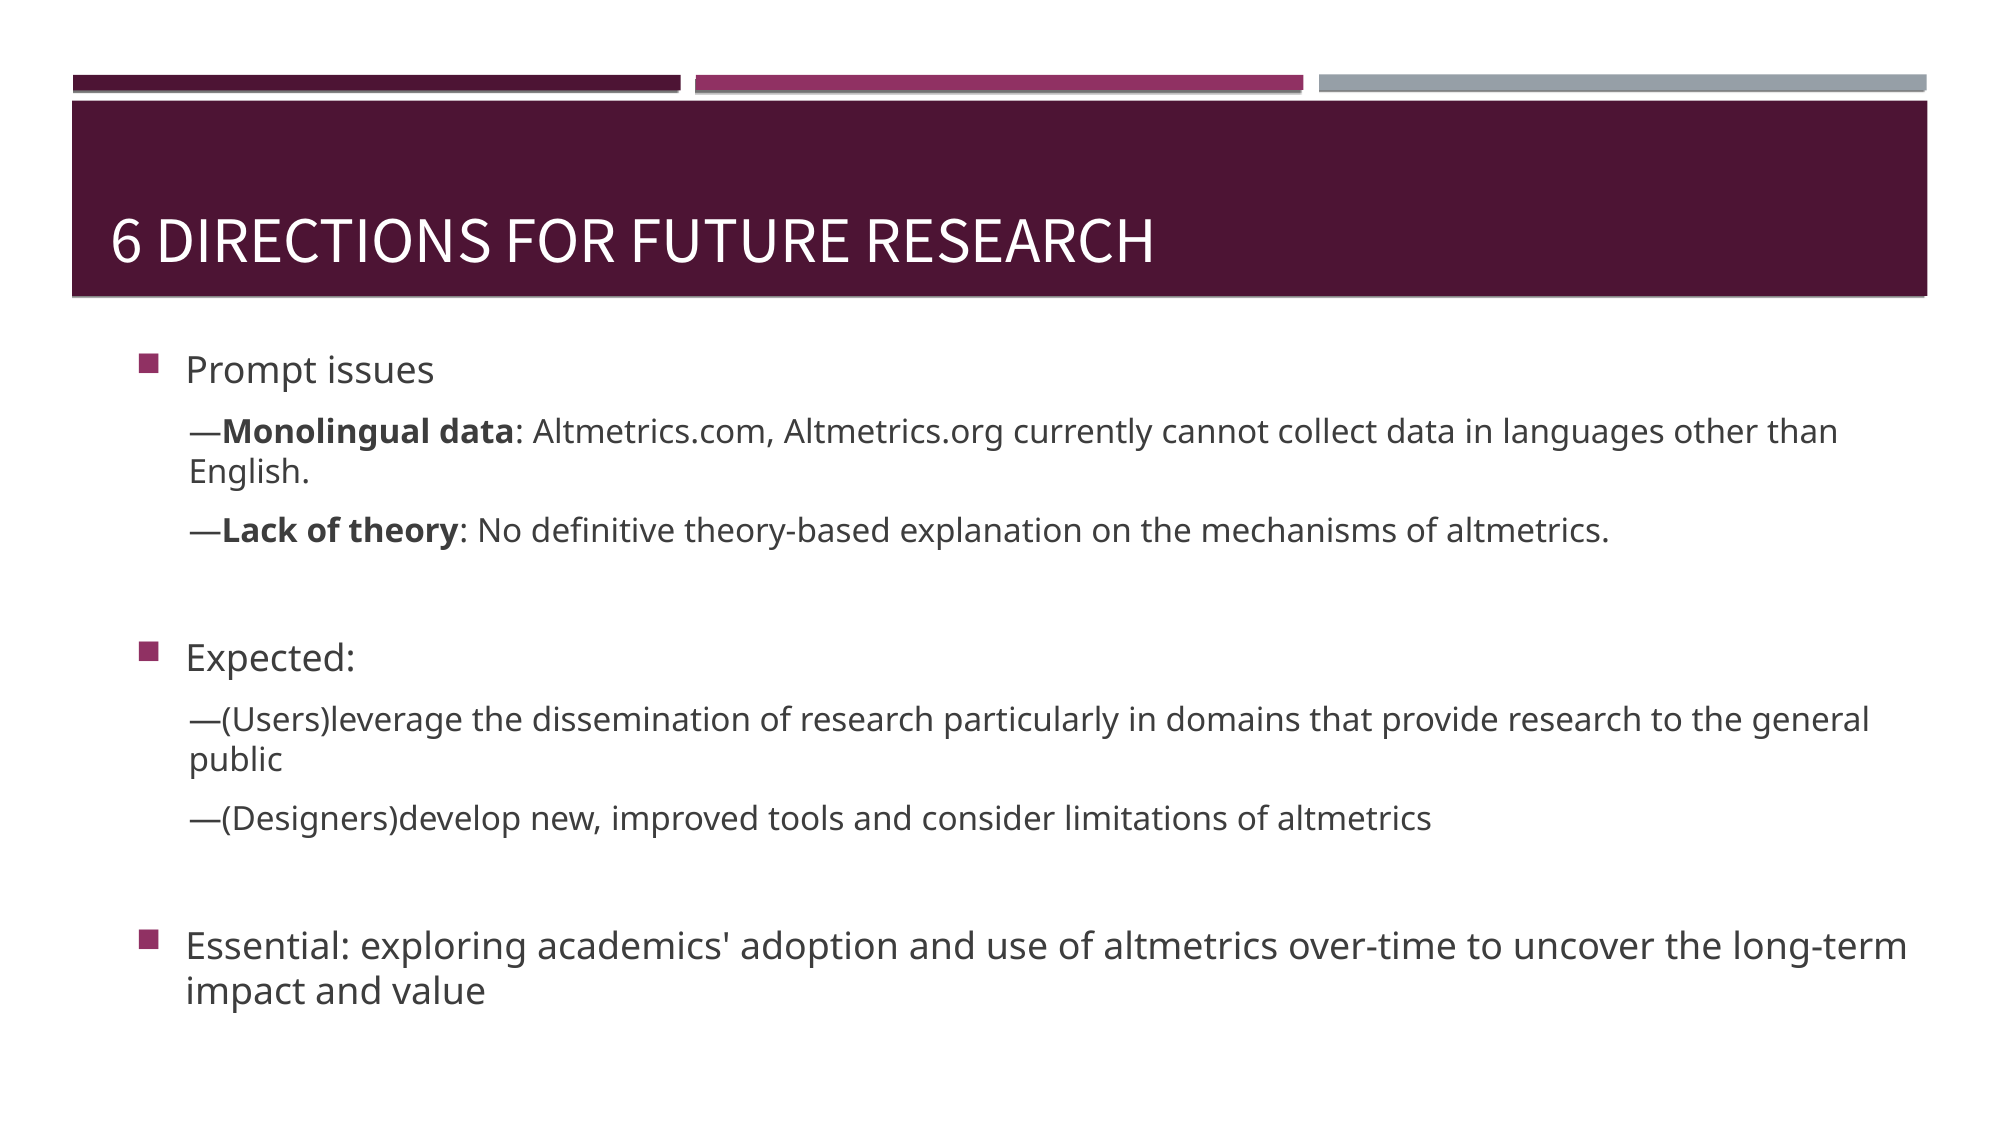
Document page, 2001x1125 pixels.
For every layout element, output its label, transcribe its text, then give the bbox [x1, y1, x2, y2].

list [95, 310, 1905, 1063]
text_box Prompt issues ―Monolingual data: Altmetrics.com, Altmetrics.org currently cannot collect data in languages other than English. ―Lack of theory: No definitive theory-based explanation on the mechanisms of altmetrics. Expected: ―(Users)leverage the dissemination of research particularly in domains that provide research to the general public ―(Designers)develop new, improved tools and consider limitations of altmetrics Essential: exploring academics' adoption and use of altmetrics over-time to uncover the long-term impact and value [120, 335, 1930, 1088]
title 6 DIRECTIONS FOR FUTURE RESEARCH [95, 115, 1905, 282]
